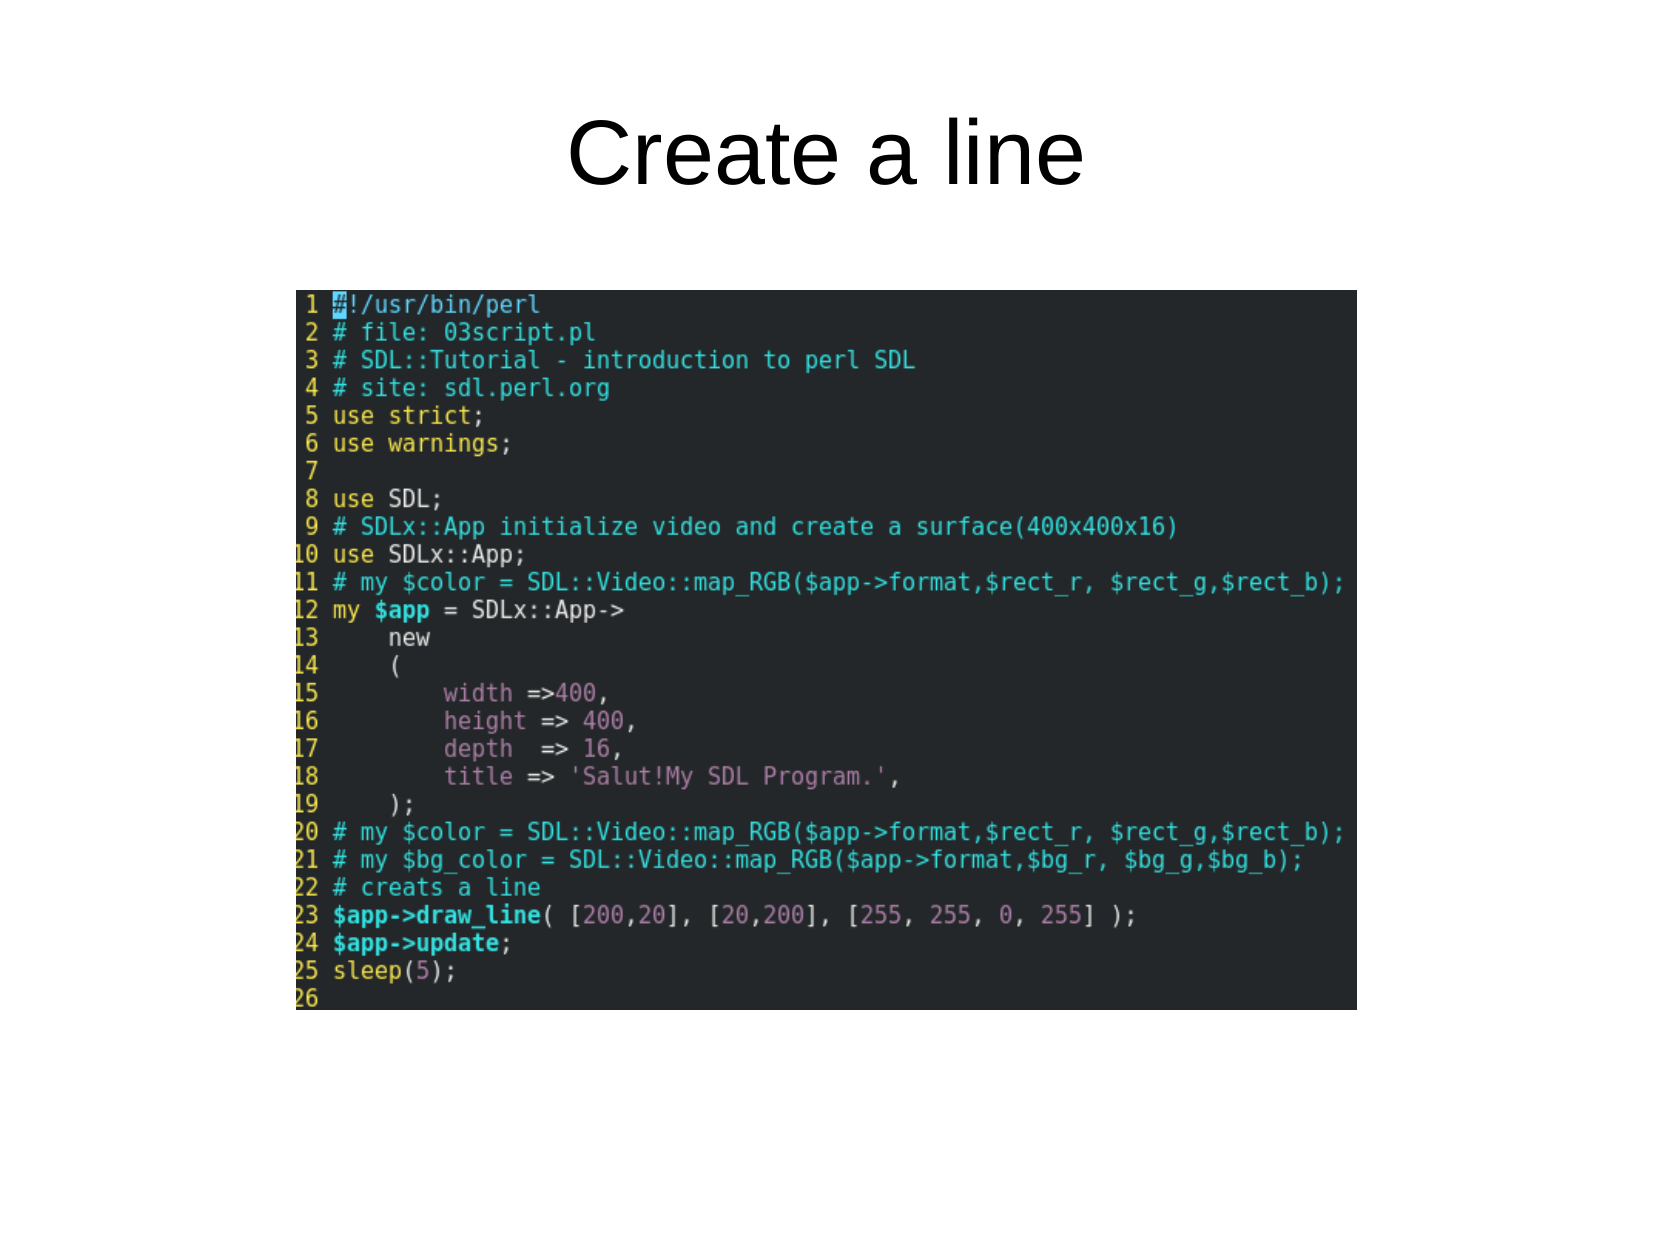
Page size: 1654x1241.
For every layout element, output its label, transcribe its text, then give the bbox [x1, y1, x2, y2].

title Create a line [82, 49, 1571, 257]
picture [296, 290, 1357, 1010]
